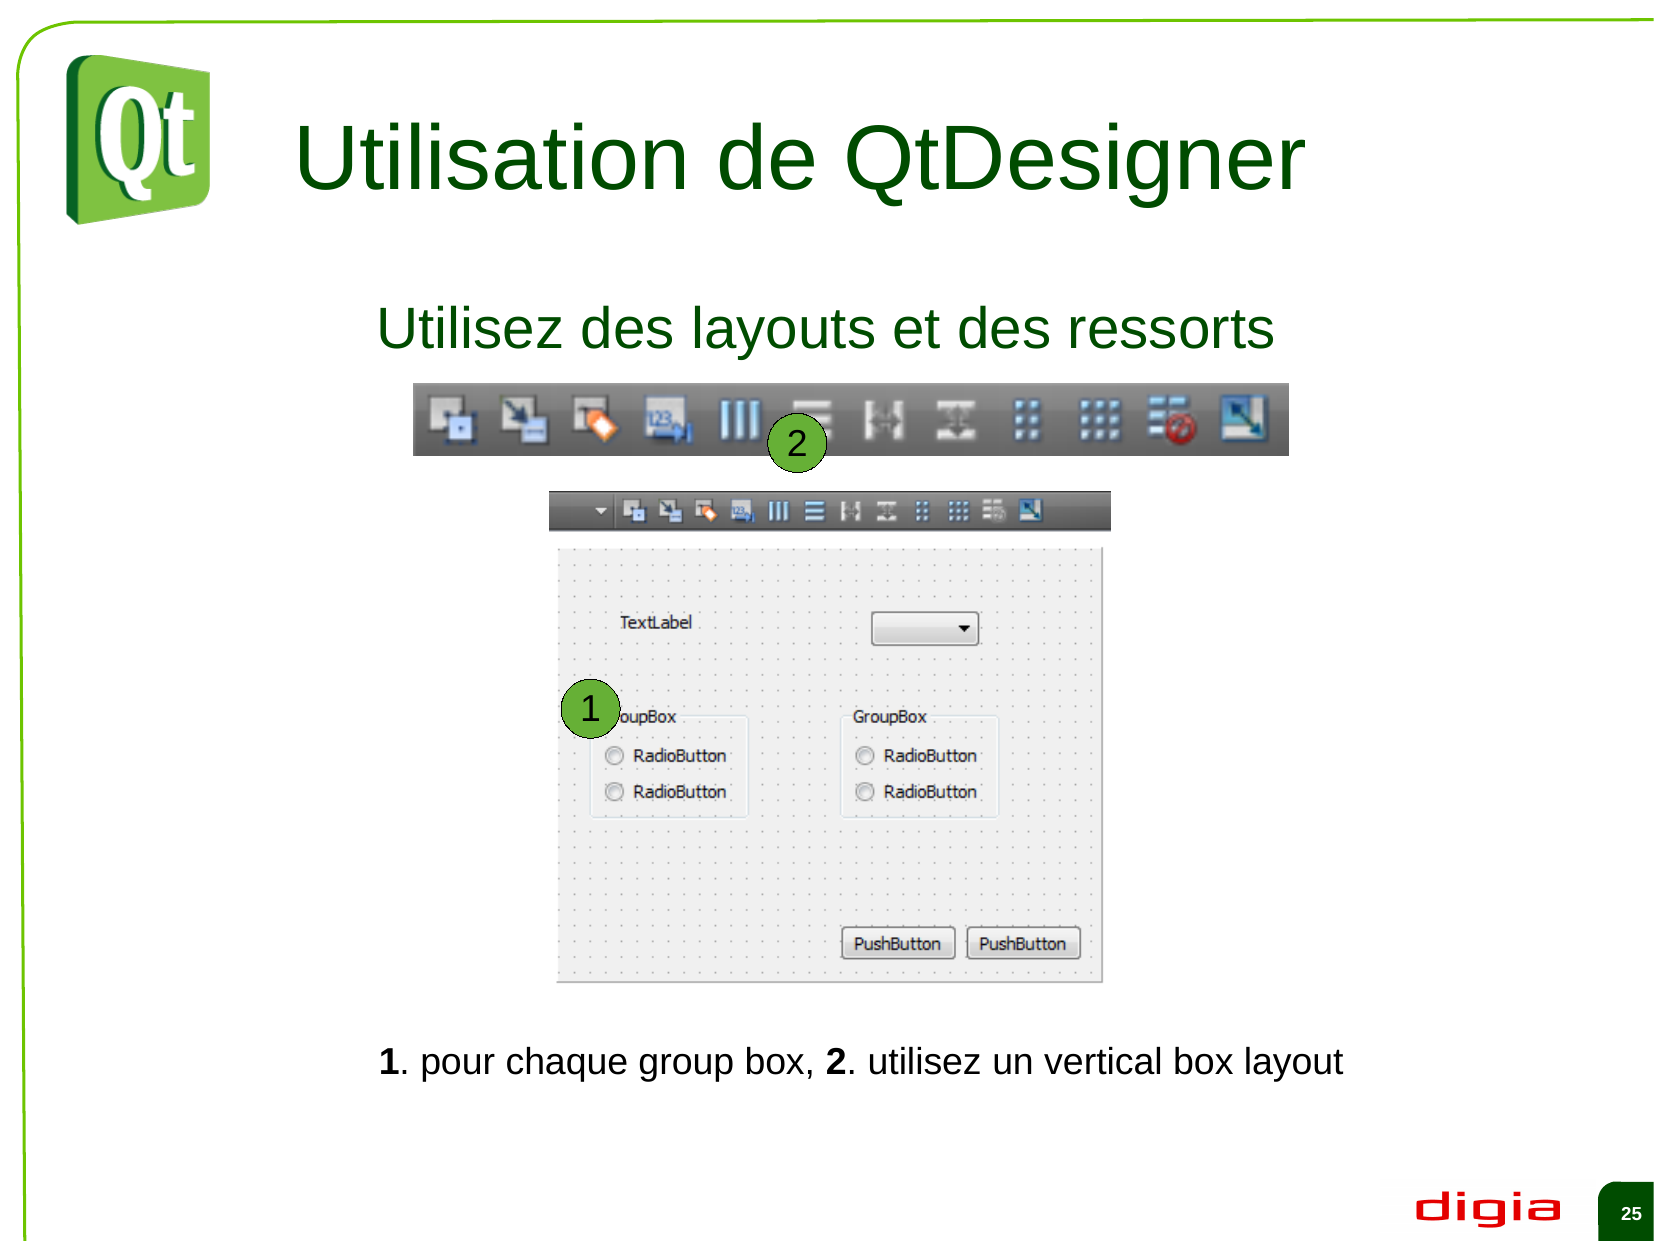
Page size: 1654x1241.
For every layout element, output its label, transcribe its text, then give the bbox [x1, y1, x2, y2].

text_box 1. pour chaque group box, 2. utilisez un vertical box layout [363, 1033, 1359, 1091]
picture [549, 491, 1111, 991]
title Utilisation de QtDesigner [263, 49, 1339, 257]
picture [413, 383, 1289, 456]
text_box 2 [767, 413, 827, 473]
list Utilisez des layouts et des ressorts [82, 290, 1571, 1094]
text_box 1 [561, 679, 621, 739]
